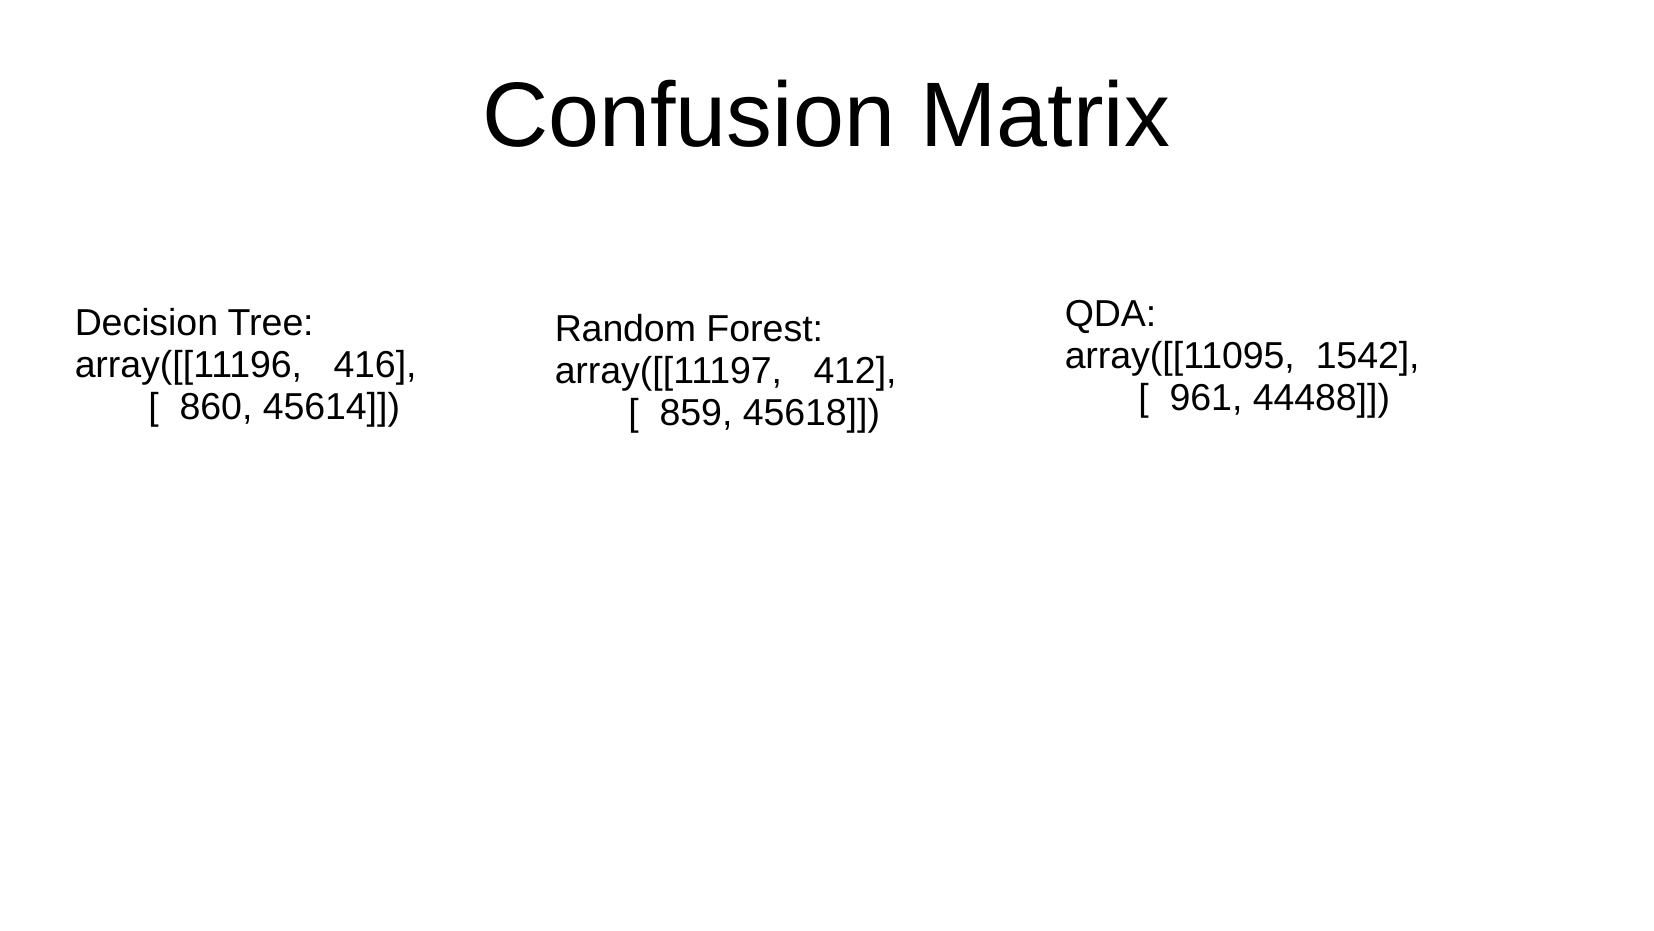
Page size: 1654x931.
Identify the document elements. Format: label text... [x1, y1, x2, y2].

text_box Random Forest: array([[11197, 412], [ 859, 45618]]) [540, 300, 1006, 441]
text_box QDA: array([[11095, 1542], [ 961, 44488]]) [1050, 285, 1471, 426]
title Confusion Matrix [82, 37, 1571, 193]
text_box Decision Tree: array([[11196, 416], [ 860, 45614]]) [60, 294, 451, 436]
